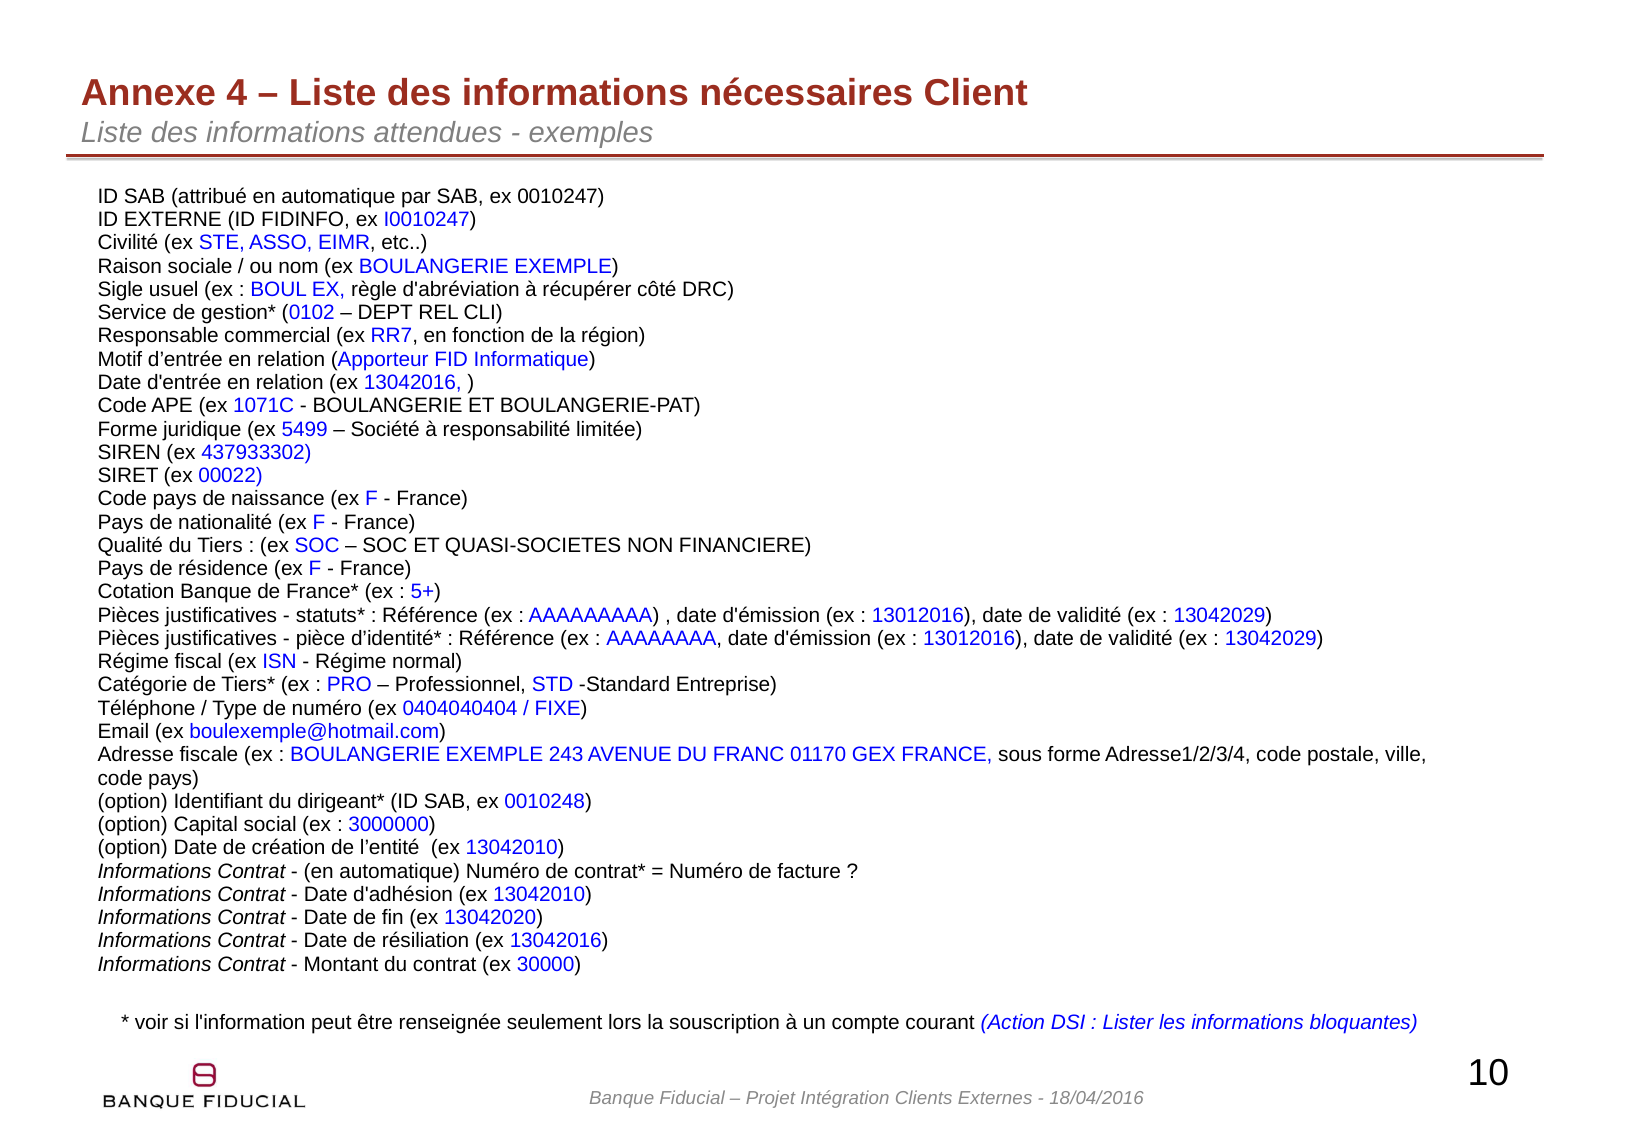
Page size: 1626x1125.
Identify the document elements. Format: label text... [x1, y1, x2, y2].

picture [101, 1058, 307, 1111]
text_box ID SAB (attribué en automatique par SAB, ex 0010247) ID EXTERNE (ID FIDINFO, ex I0010247) Civilité (ex STE, ASSO, EIMR, etc..) Raison sociale / ou nom (ex BOULANGERIE EXEMPLE) Sigle usuel (ex : BOUL EX, règle d'abréviation à récupérer côté DRC) Service de gestion* (0102 – DEPT REL CLI) Responsable commercial (ex RR7, en fonction de la région) Motif d’entrée en relation (Apporteur FID Informatique) Date d'entrée en relation (ex 13042016, ) Code APE (ex 1071C - BOULANGERIE ET BOULANGERIE-PAT) Forme juridique (ex 5499 – Société à responsabilité limitée) SIREN (ex 437933302) SIRET (ex 00022) Code pays de naissance (ex F - France) Pays de nationalité (ex F - France) Qualité du Tiers : (ex SOC – SOC ET QUASI-SOCIETES NON FINANCIERE) Pays de résidence (ex F - France) Cotation Banque de France* (ex : 5+) Pièces justificatives - statuts* : Référence (ex : AAAAAAAAA) , date d'émission (ex : 13012016), date de validité (ex : 13042029) Pièces justificatives - pièce d’identité* : Référence (ex : AAAAAAAA, date d'émission (ex : 13012016), date de validité (ex : 13042029) Régime fiscal (ex ISN - Régime normal) Catégorie de Tiers* (ex : PRO – Professionnel, STD -Standard Entreprise) Téléphone / Type de numéro (ex 0404040404 / FIXE) Email (ex boulexemple@hotmail.com) Adresse fiscale (ex : BOULANGERIE EXEMPLE 243 AVENUE DU FRANC 01170 GEX FRANCE, sous forme Adresse1/2/3/4, code postale, ville, code pays) (option) Identifiant du dirigeant* (ID SAB, ex 0010248) (option) Capital social (ex : 3000000) (option) Date de création de l’entité (ex 13042010) Informations Contrat - (en automatique) Numéro de contrat* = Numéro de facture ? Informations Contrat - Date d'adhésion (ex 13042010) Informations Contrat - Date de fin (ex 13042020) Informations Contrat - Date de résiliation (ex 13042016) Informations Contrat - Montant du contrat (ex 30000) [82, 177, 1477, 984]
text_box * voir si l'information peut être renseignée seulement lors la souscription à un compte courant (Action DSI : Lister les informations bloquantes) [106, 1003, 1501, 1043]
title Annexe 4 – Liste des informations nécessaires Client Liste des informations attendues - exemples [65, 91, 1544, 156]
